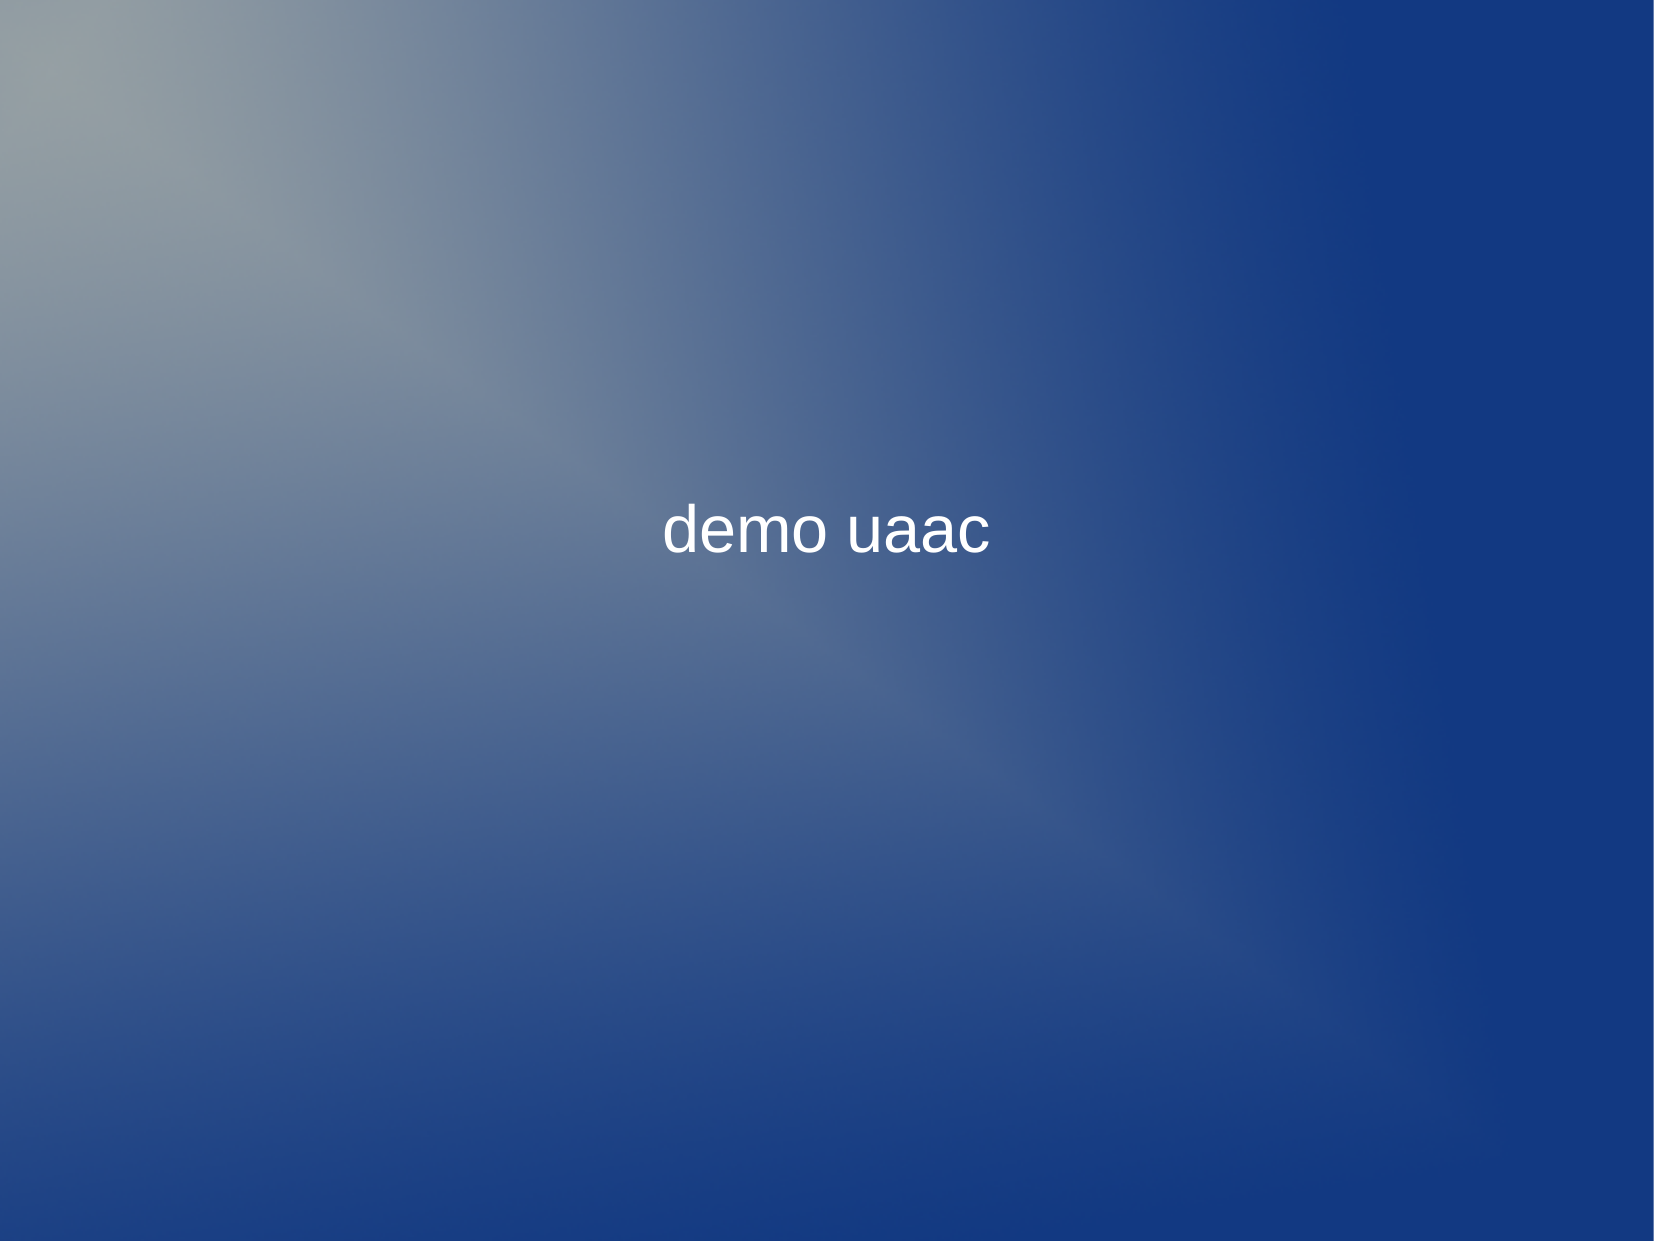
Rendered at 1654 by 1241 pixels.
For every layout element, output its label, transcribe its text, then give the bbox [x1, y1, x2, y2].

subtitle demo uaac [82, 49, 1571, 1010]
picture [0, 0, 1654, 1241]
